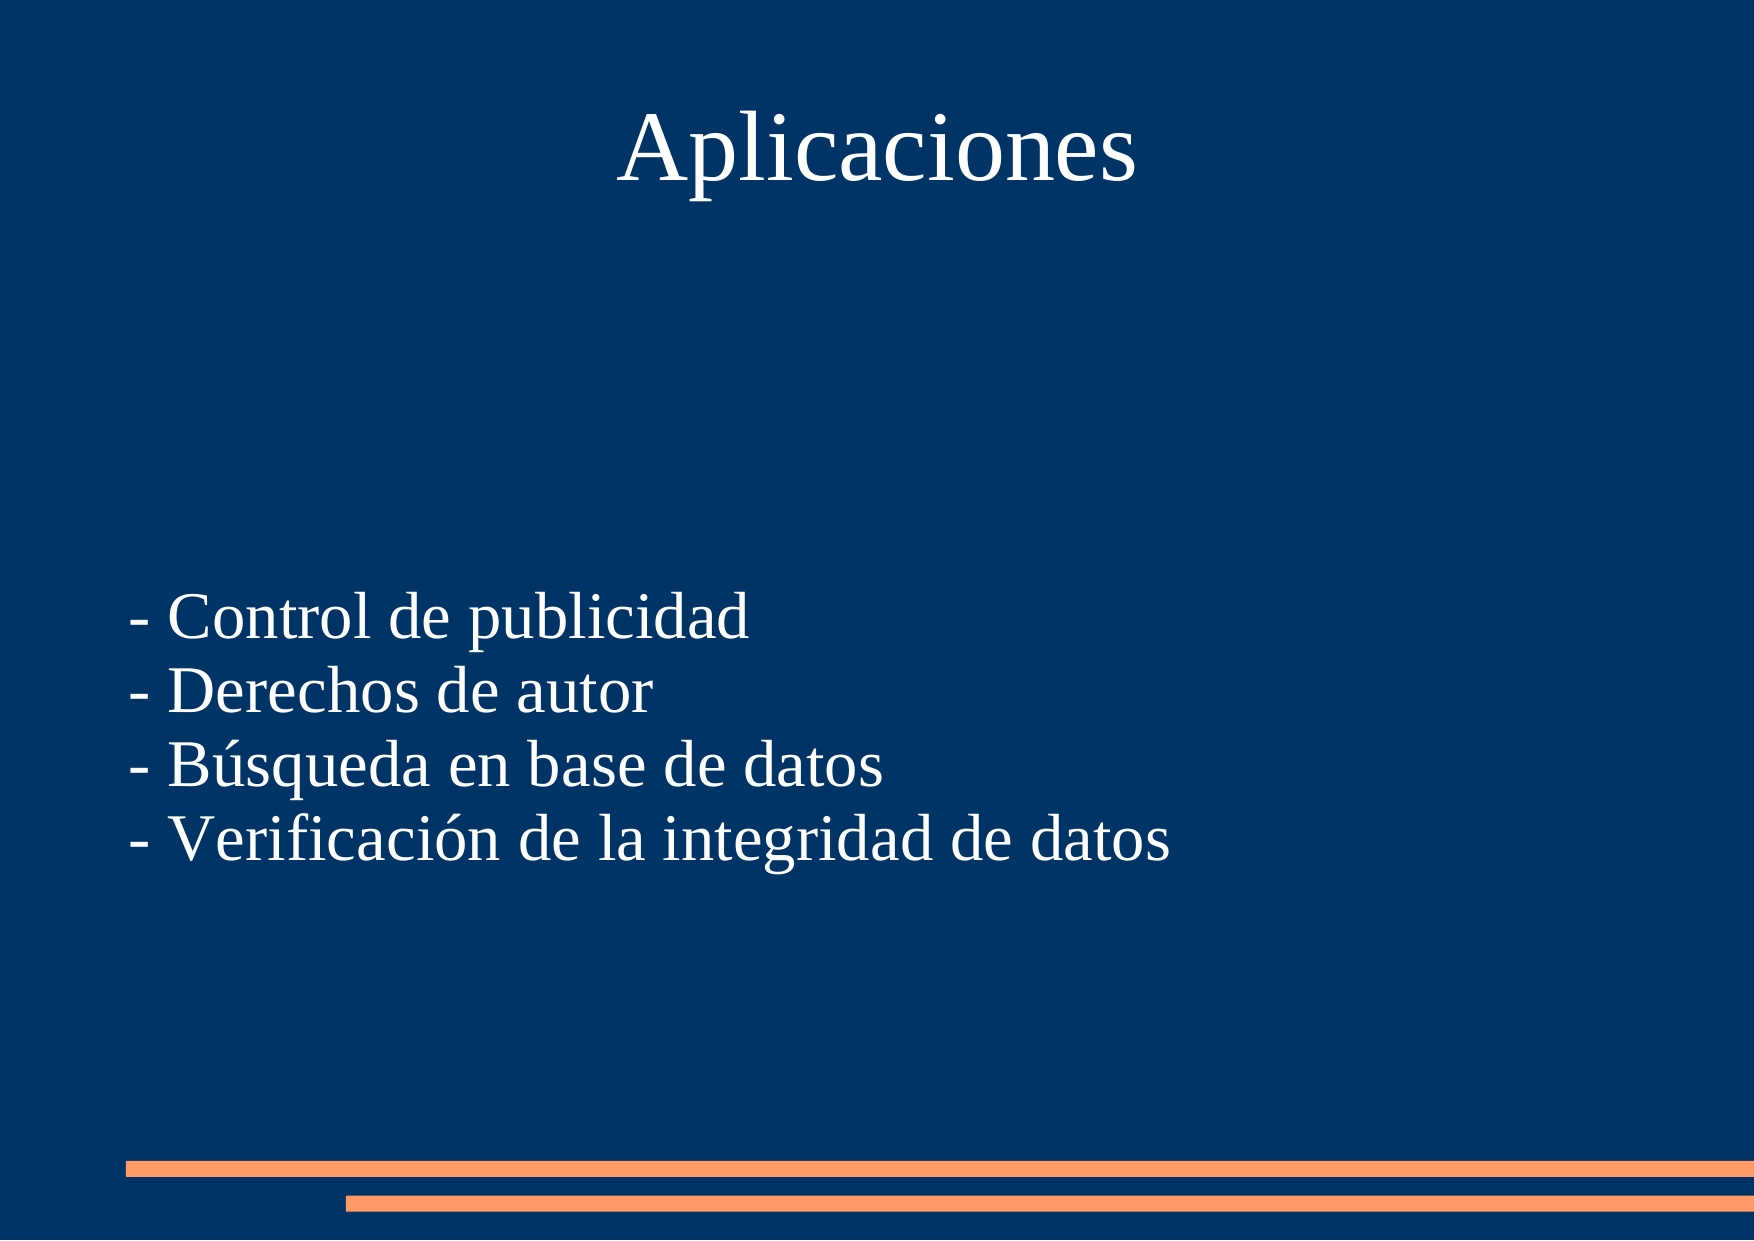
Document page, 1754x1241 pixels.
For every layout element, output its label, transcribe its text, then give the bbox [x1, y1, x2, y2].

title Aplicaciones [128, 53, 1627, 246]
subtitle - Control de publicidad - Derechos de autor - Búsqueda en base de datos - Verificación de la integridad de datos [128, 329, 1655, 1124]
